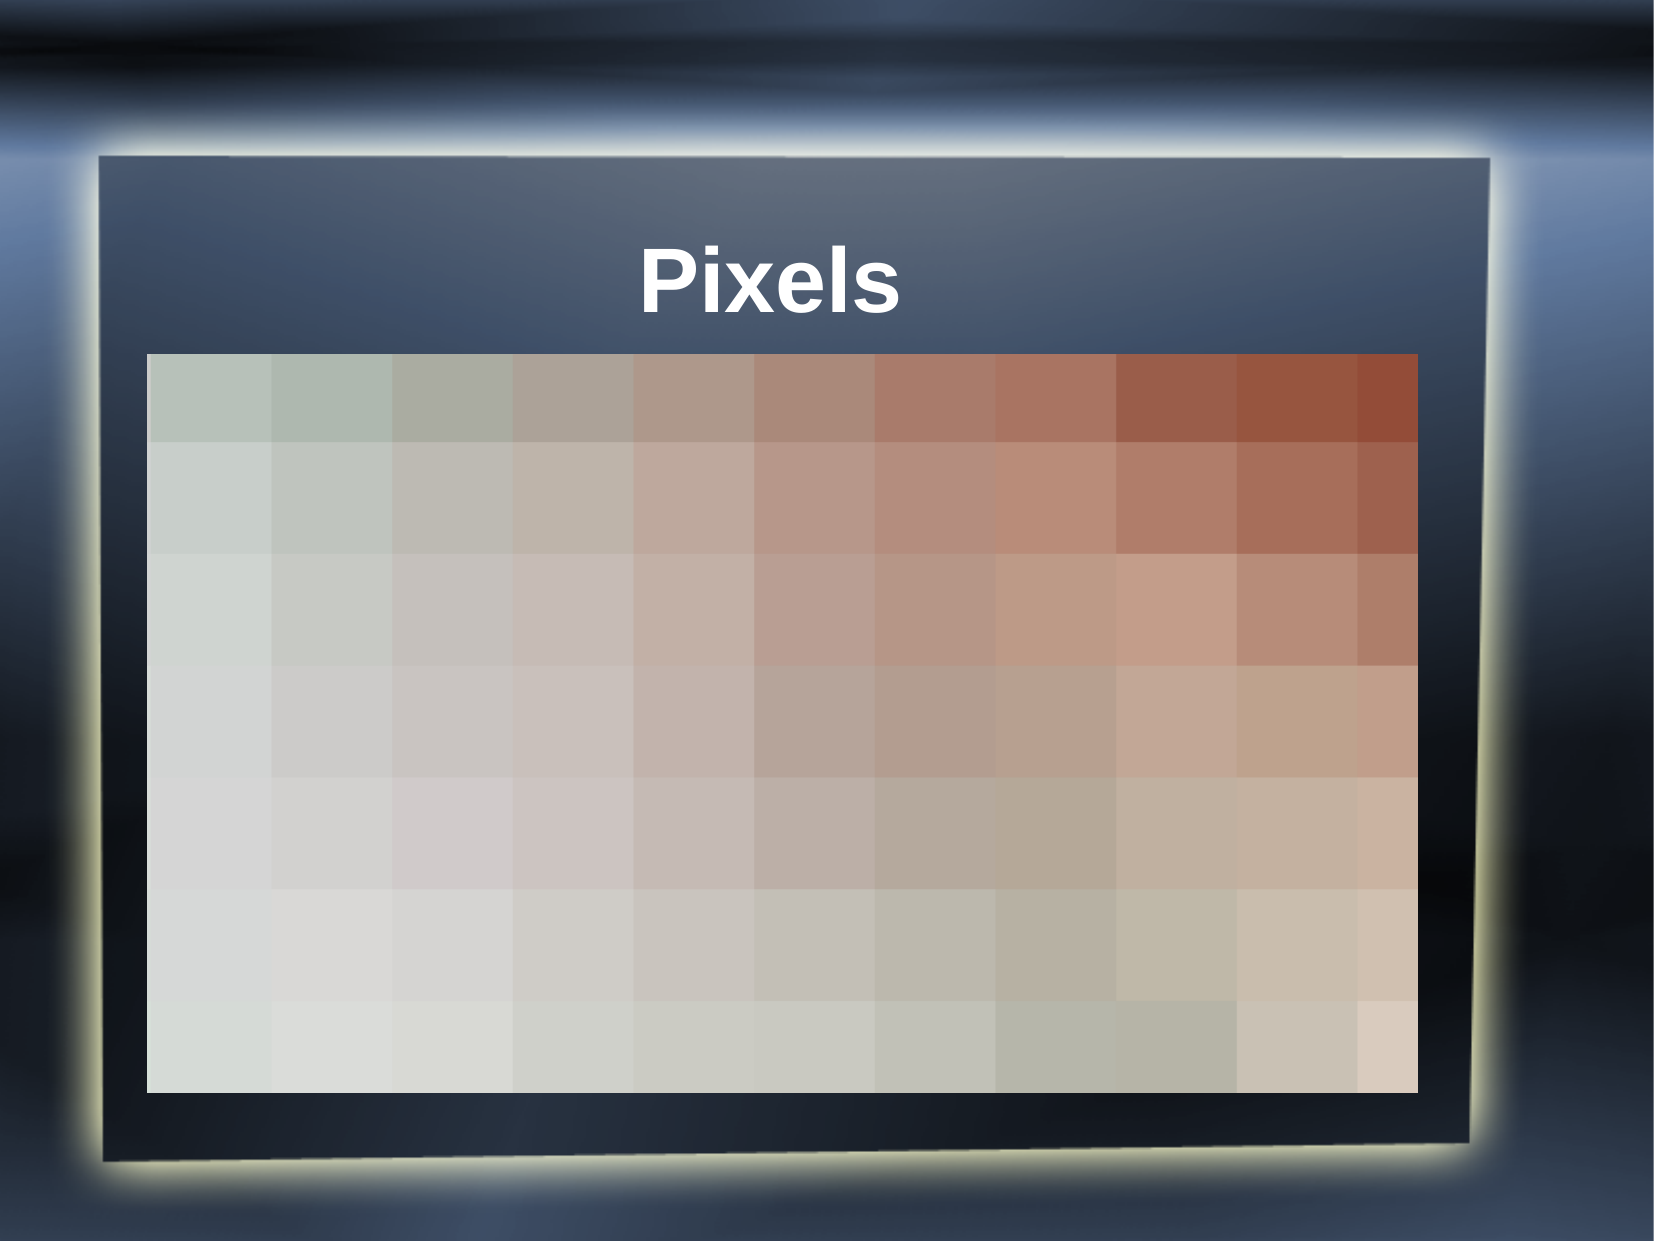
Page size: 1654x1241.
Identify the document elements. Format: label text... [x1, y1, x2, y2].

title Pixels [124, 177, 1418, 384]
picture [0, 0, 1654, 1241]
